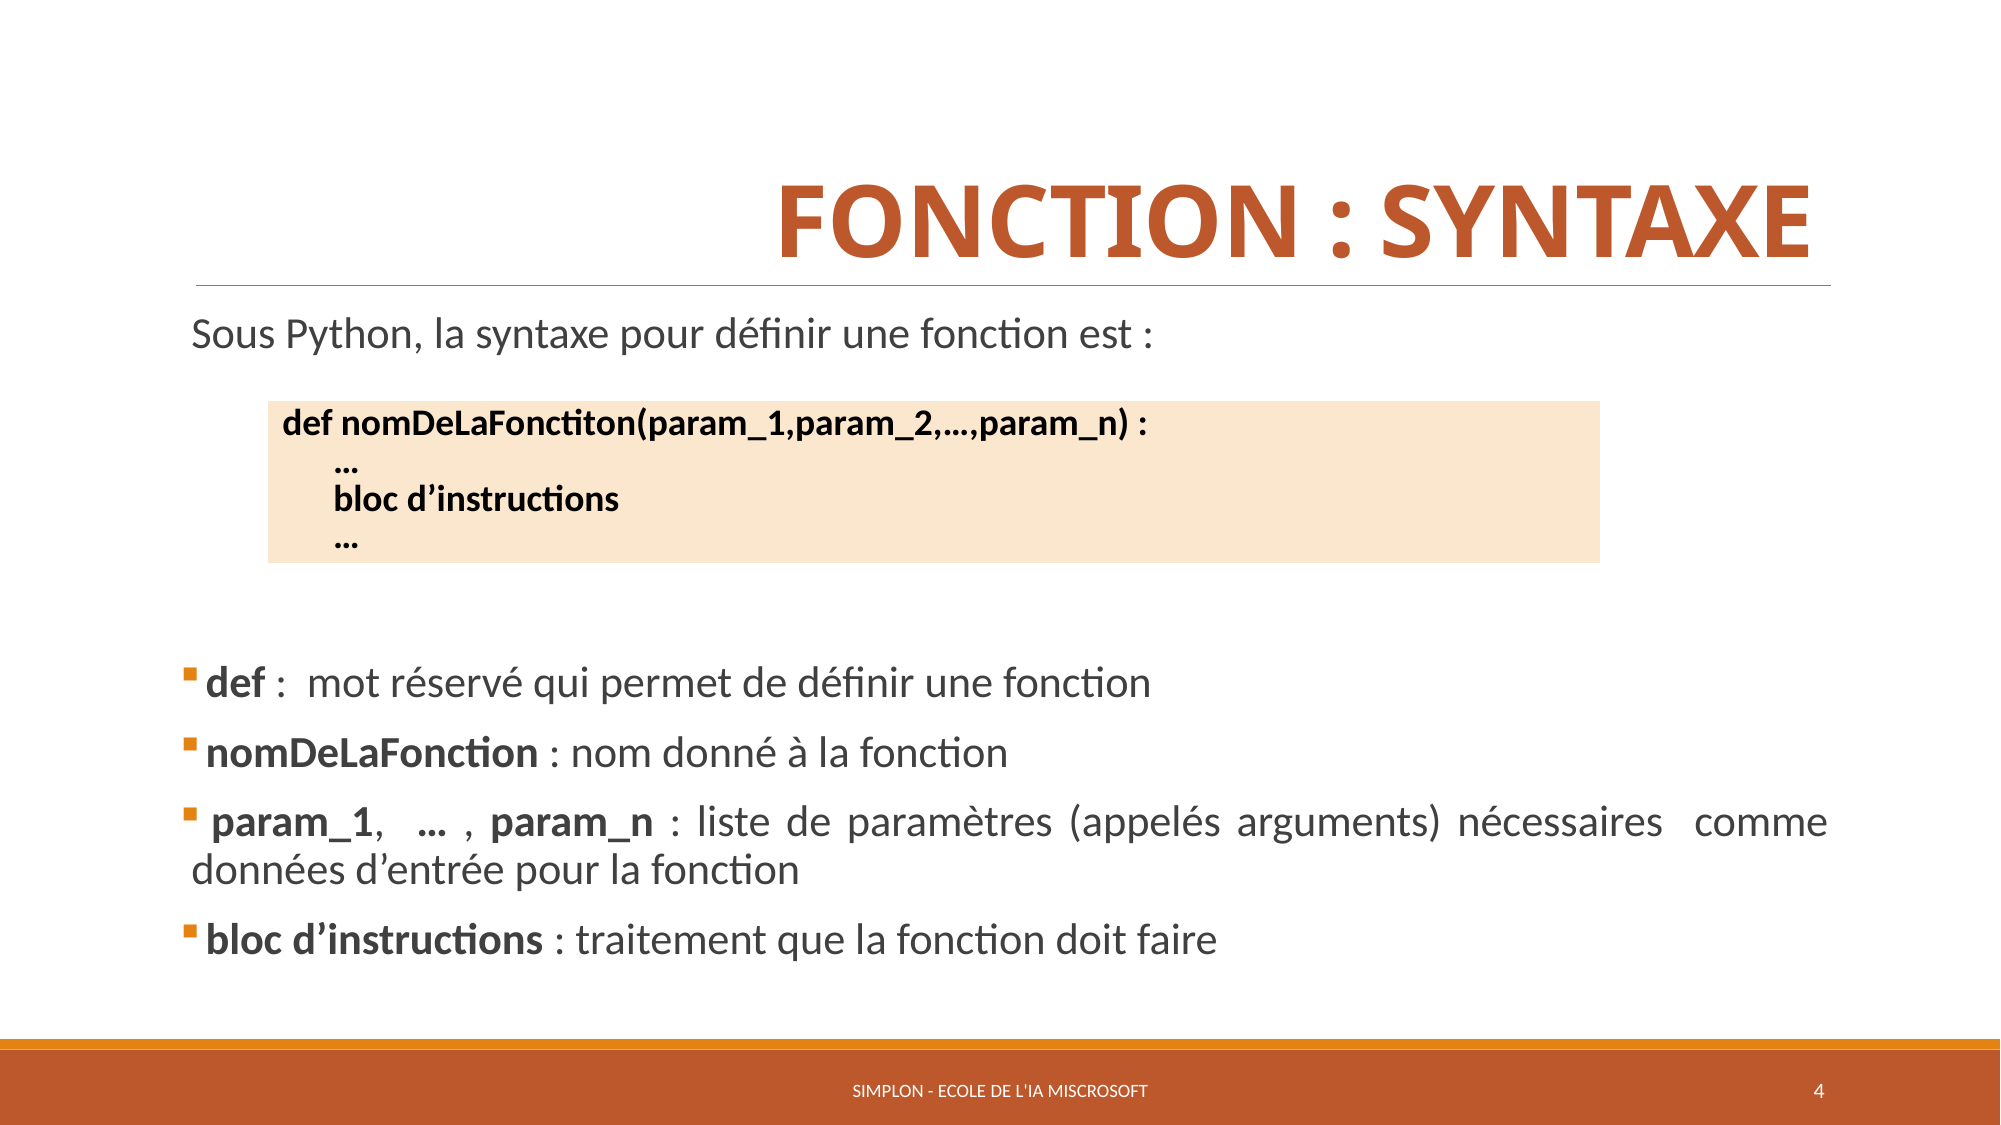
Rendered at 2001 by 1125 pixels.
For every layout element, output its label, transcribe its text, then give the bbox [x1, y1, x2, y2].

text_box FONCTION : SYNTAXE [180, 47, 1830, 285]
text_box Sous Python, la syntaxe pour définir une fonction est : def : mot réservé qui permet de définir une fonction nomDeLaFonction : nom donné à la fonction param_1, … , param_n : liste de paramètres (appelés arguments) nécessaires comme données d’entrée pour la fonction bloc d’instructions : traitement que la fonction doit faire [180, 302, 1830, 976]
table_header def nomDeLaFonctiton(param_1,param_2,…,param_n) : … bloc d’instructions … [268, 401, 1600, 563]
text_box Simplon - Ecole de l'IA Miscrosoft [604, 1059, 1396, 1120]
text_box <numéro> [1624, 1059, 1840, 1120]
